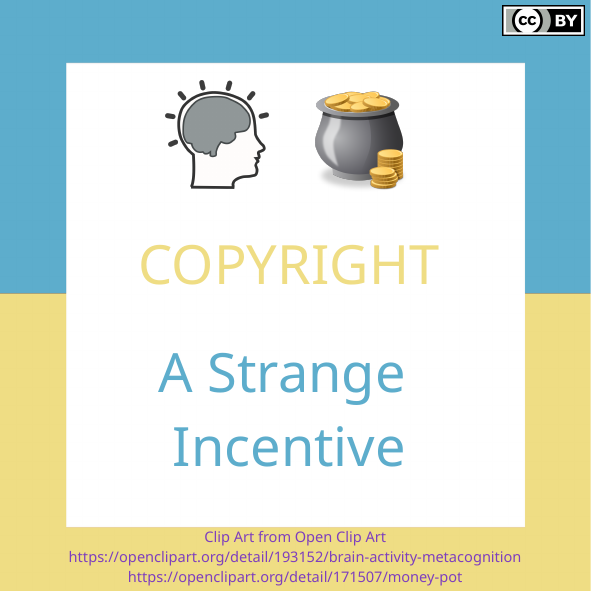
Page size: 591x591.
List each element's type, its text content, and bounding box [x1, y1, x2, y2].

title COPYRIGHT [82, 196, 497, 331]
text_box Clip Art from Open Clip Art https://openclipart.org/detail/193152/brain-activity-metacognition https://openclipart.org/detail/171507/money-pot [11, 522, 579, 591]
picture [0, 0, 591, 591]
subtitle A Strange Incentive [82, 333, 497, 485]
